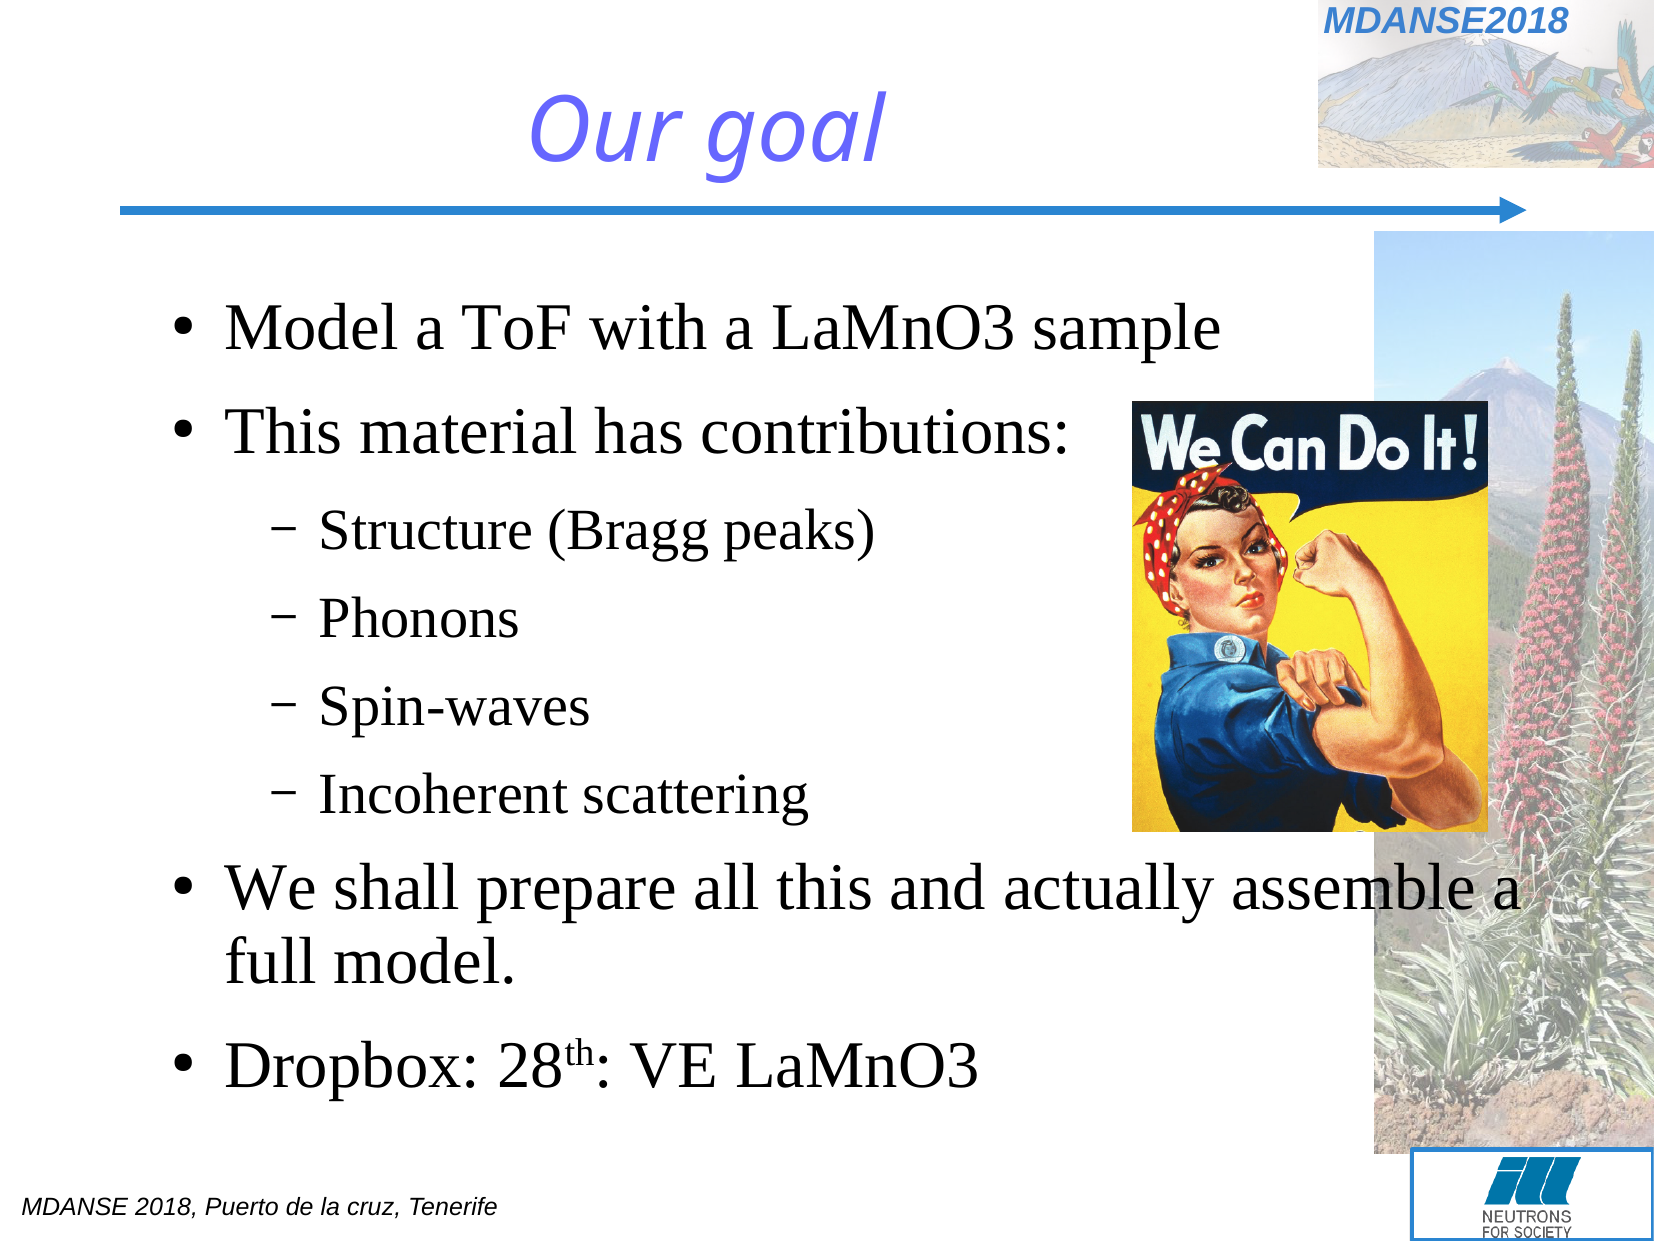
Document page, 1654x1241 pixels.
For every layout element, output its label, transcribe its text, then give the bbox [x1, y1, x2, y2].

list Model a ToF with a LaMnO3 sample This material has contributions: Structure (Bragg peaks) Phonons Spin-waves Incoherent scattering We shall prepare all this and actually assemble a full model. Dropbox: 28th: VE LaMnO3 [82, 290, 1571, 1105]
picture [1132, 401, 1488, 832]
picture [1479, 1153, 1583, 1241]
title Our goal [82, 49, 1328, 203]
